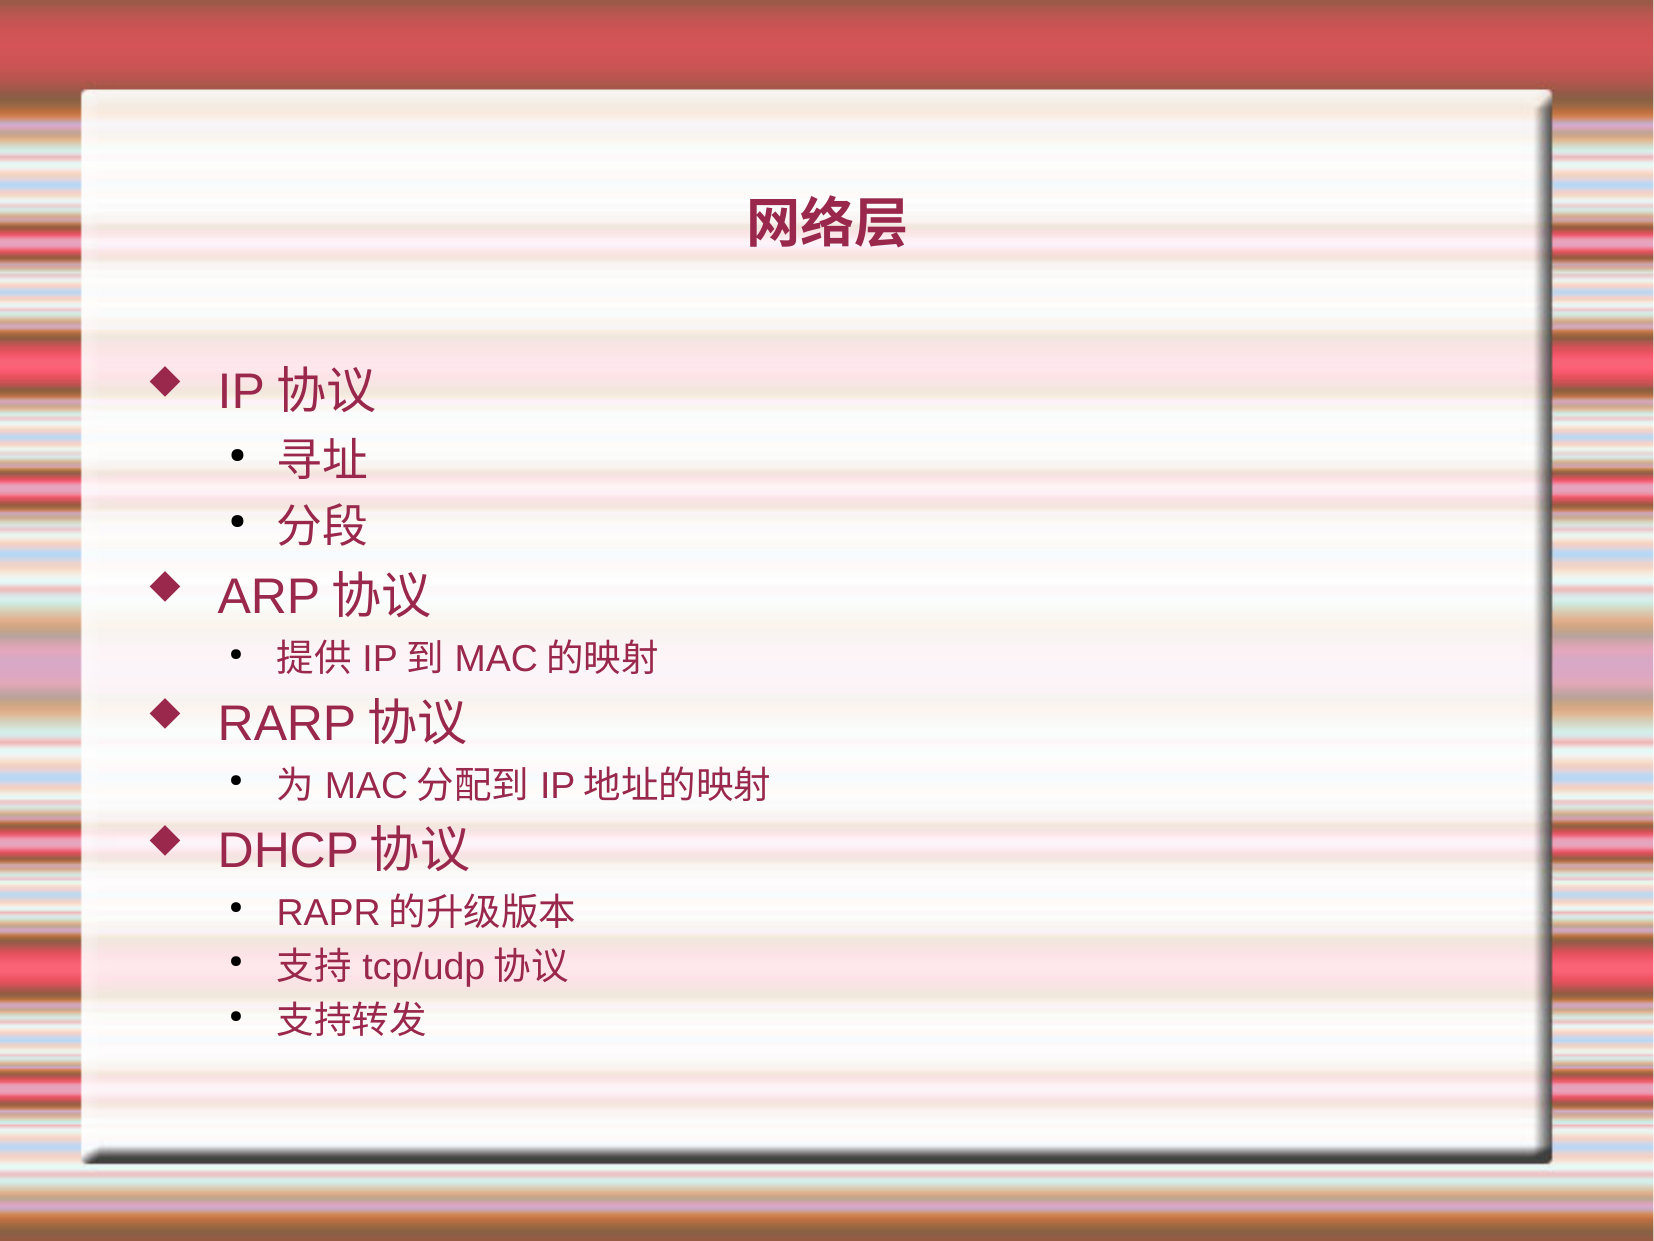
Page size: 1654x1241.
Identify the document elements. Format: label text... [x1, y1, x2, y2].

picture [0, 0, 1654, 1241]
list IP协议 寻址 分段 ARP协议 提供IP到MAC的映射 RARP协议 为MAC分配到IP地址的映射 DHCP协议 RAPR的升级版本 支持tcp/udp协议 支持转发 [134, 350, 1516, 1132]
title 网络层 [121, 114, 1534, 322]
